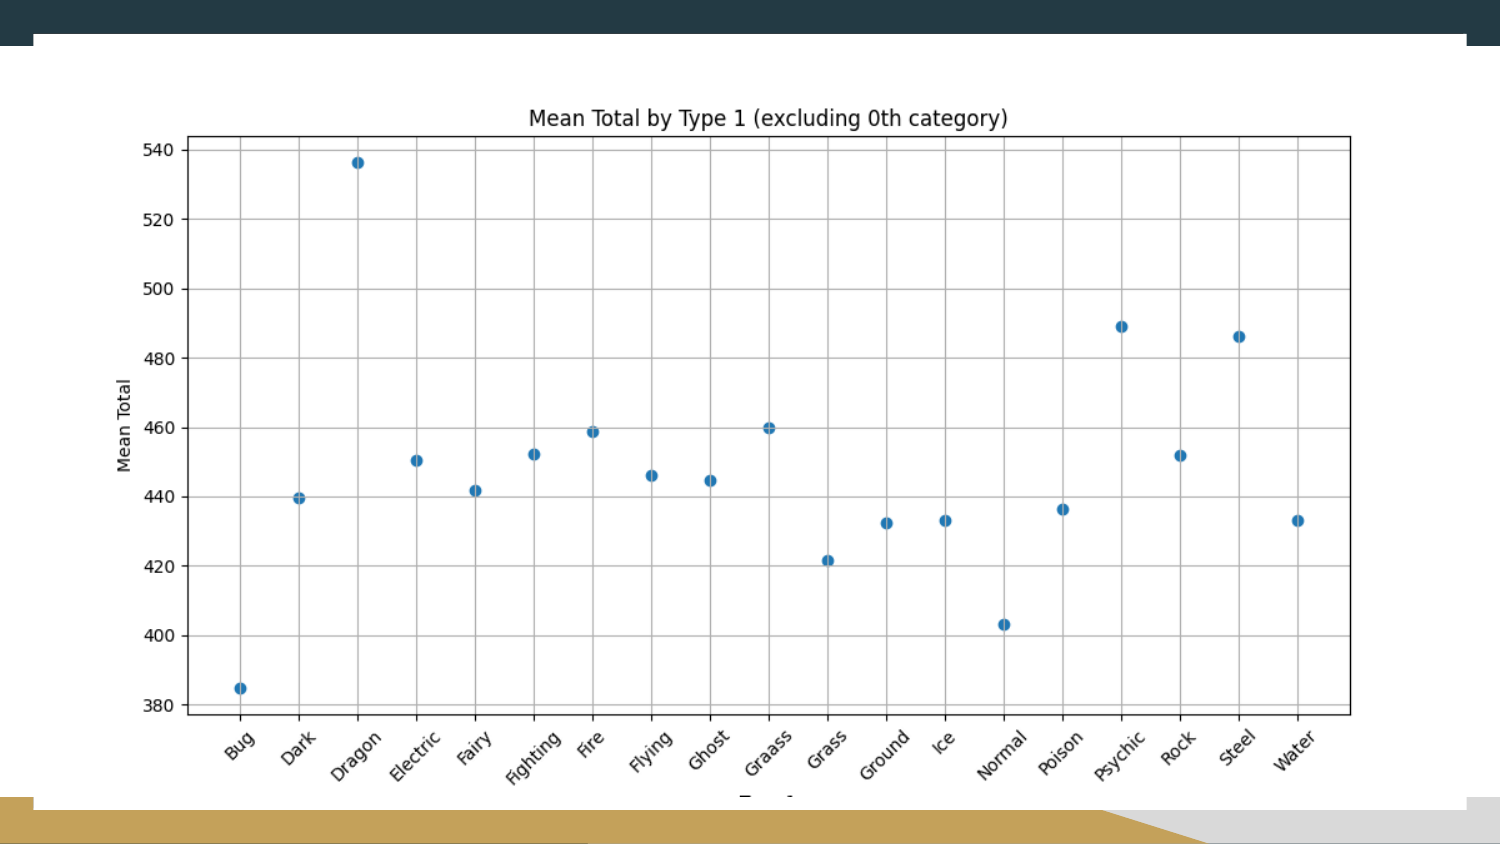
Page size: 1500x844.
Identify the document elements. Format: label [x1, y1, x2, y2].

picture [0, 46, 1500, 797]
